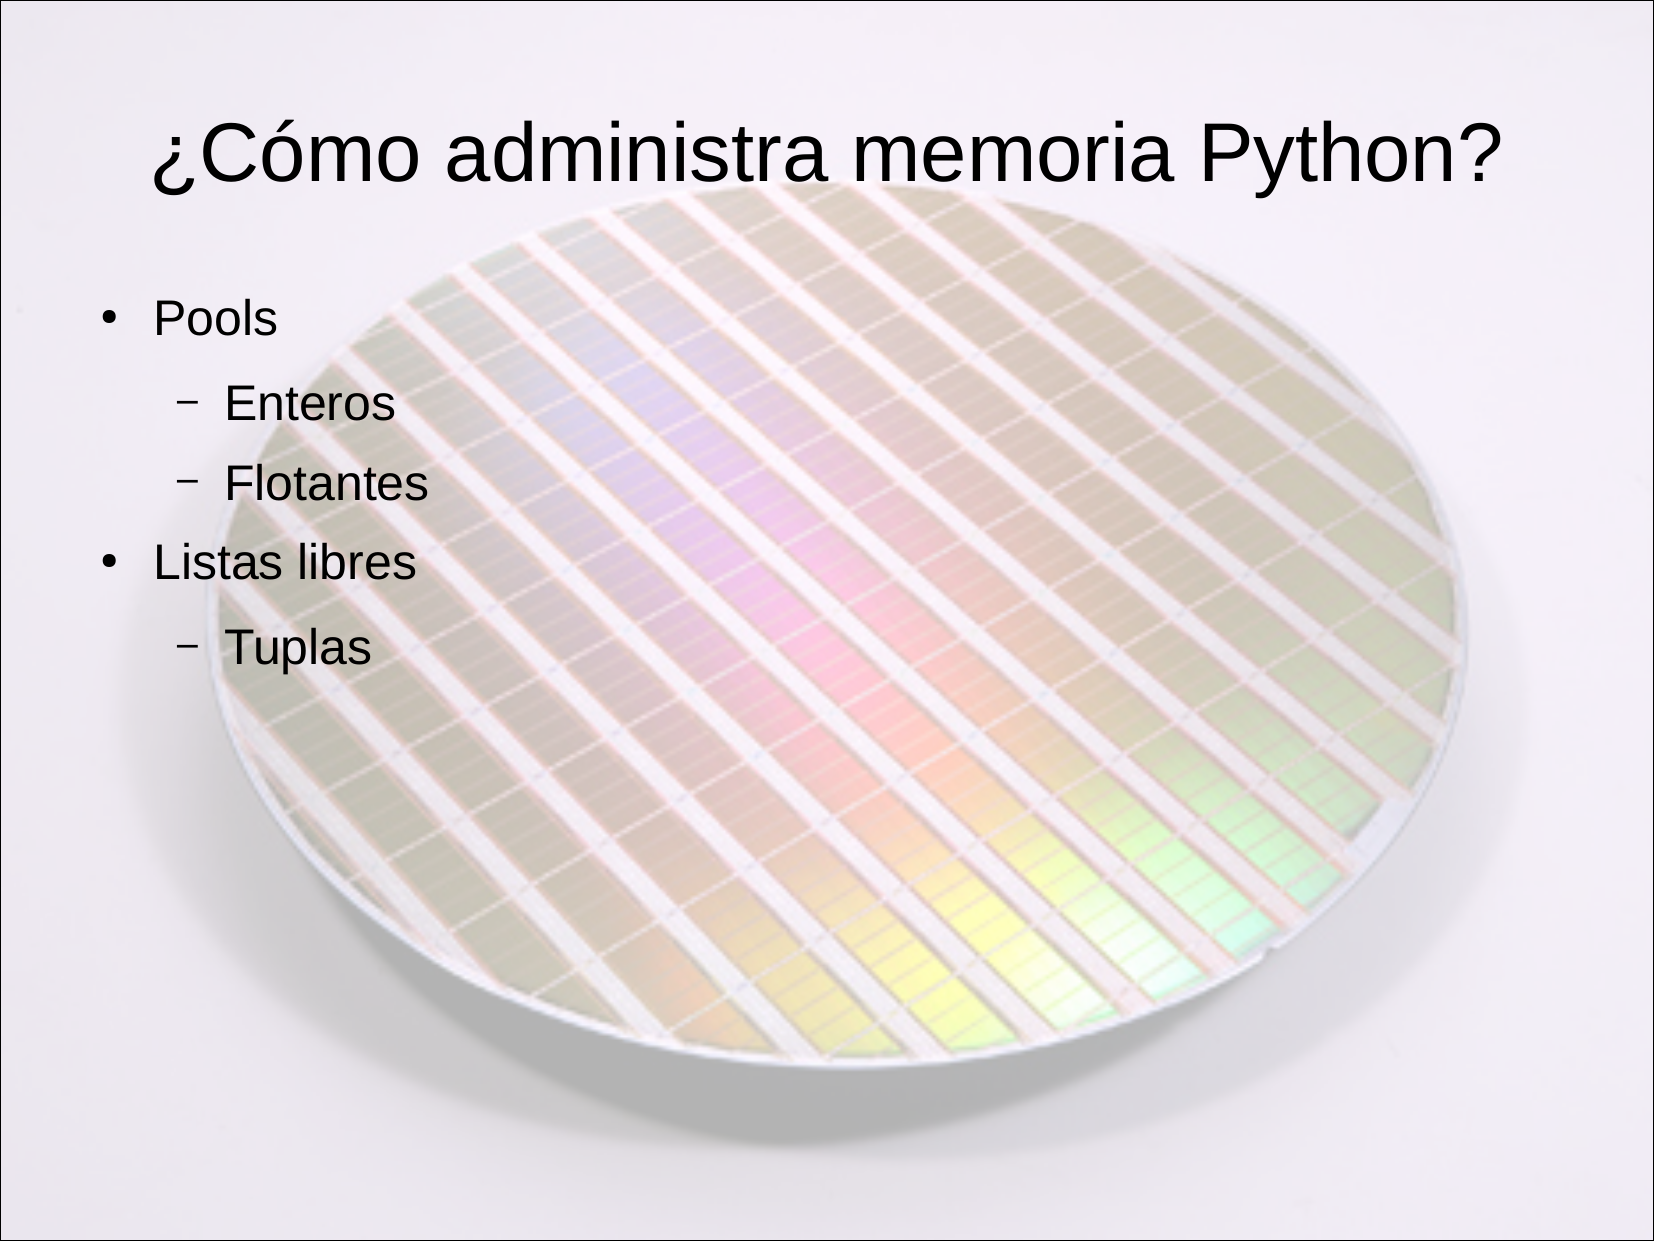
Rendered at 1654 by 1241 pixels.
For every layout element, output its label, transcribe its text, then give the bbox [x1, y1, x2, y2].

list Pools Enteros Flotantes Listas libres Tuplas [82, 290, 1571, 1109]
text_box [0, 0, 1654, 1241]
title ¿Cómo administra memoria Python? [82, 49, 1571, 257]
